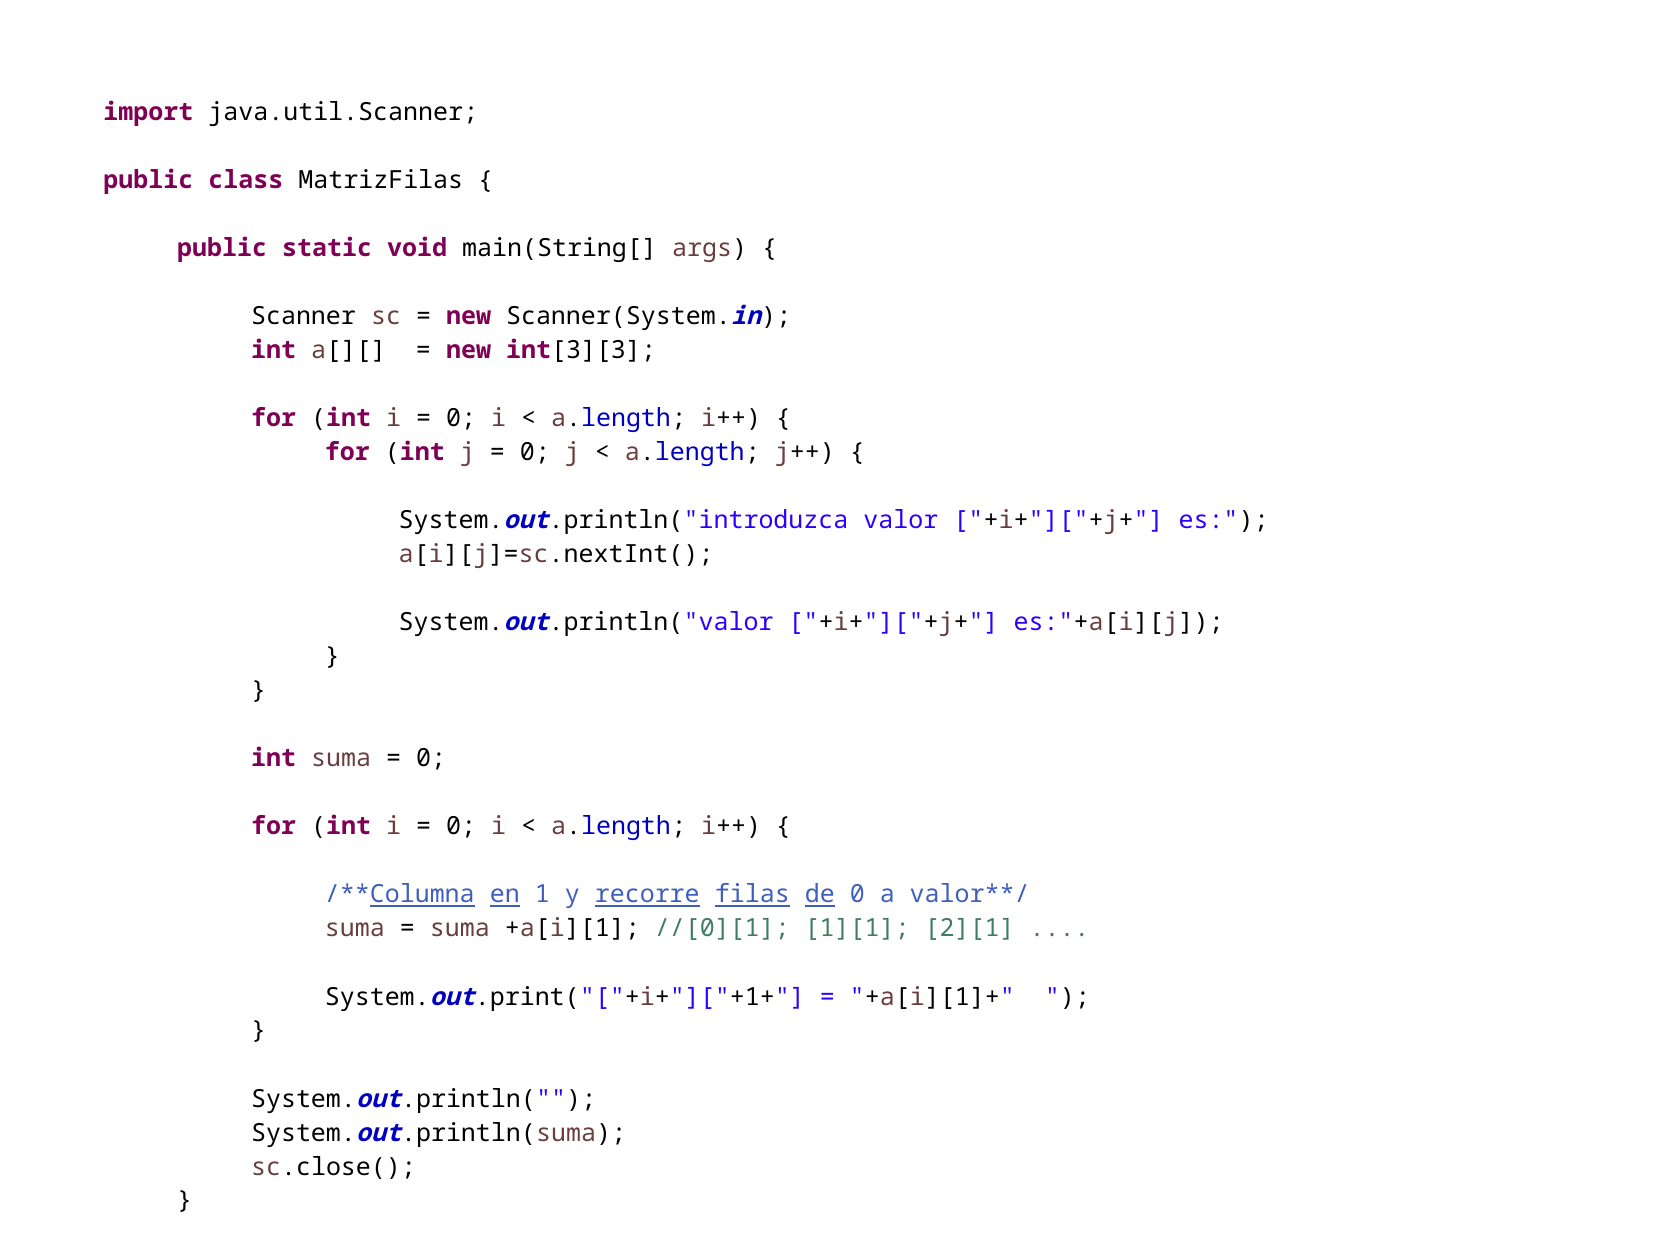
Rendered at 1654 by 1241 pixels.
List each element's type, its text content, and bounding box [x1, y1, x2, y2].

text_box import java.util.Scanner; public class MatrizFilas { public static void main(String[] args) { Scanner sc = new Scanner(System.in); int a[][] = new int[3][3]; for (int i = 0; i < a.length; i++) { for (int j = 0; j < a.length; j++) { System.out.println("introduzca valor ["+i+"]["+j+"] es:"); a[i][j]=sc.nextInt(); System.out.println("valor ["+i+"]["+j+"] es:"+a[i][j]); } } int suma = 0; for (int i = 0; i < a.length; i++) { /**Columna en 1 y recorre filas de 0 a valor**/ suma = suma +a[i][1]; //[0][1]; [1][1]; [2][1] .... System.out.print("["+i+"]["+1+"] = "+a[i][1]+" "); } System.out.println(""); System.out.println(suma); sc.close(); } } [88, 86, 1565, 1241]
